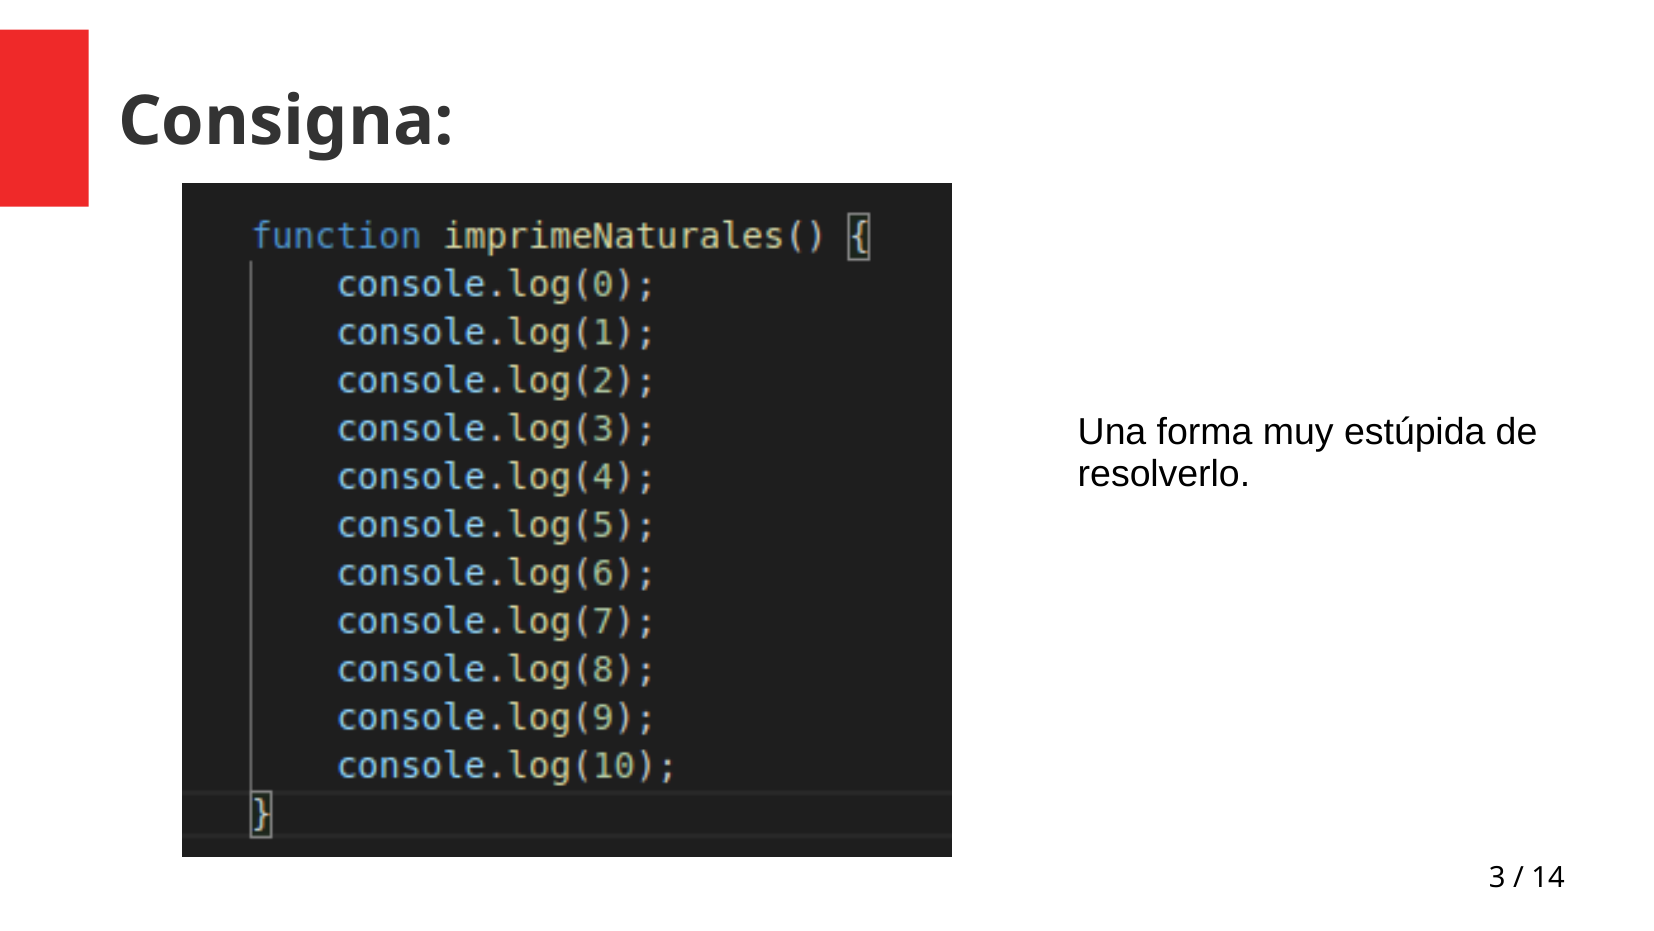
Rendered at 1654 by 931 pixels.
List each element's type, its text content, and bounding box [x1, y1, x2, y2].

picture [182, 183, 952, 857]
text_box Una forma muy estúpida de resolverlo. [1062, 403, 1563, 502]
title Consigna: [118, 29, 1595, 207]
